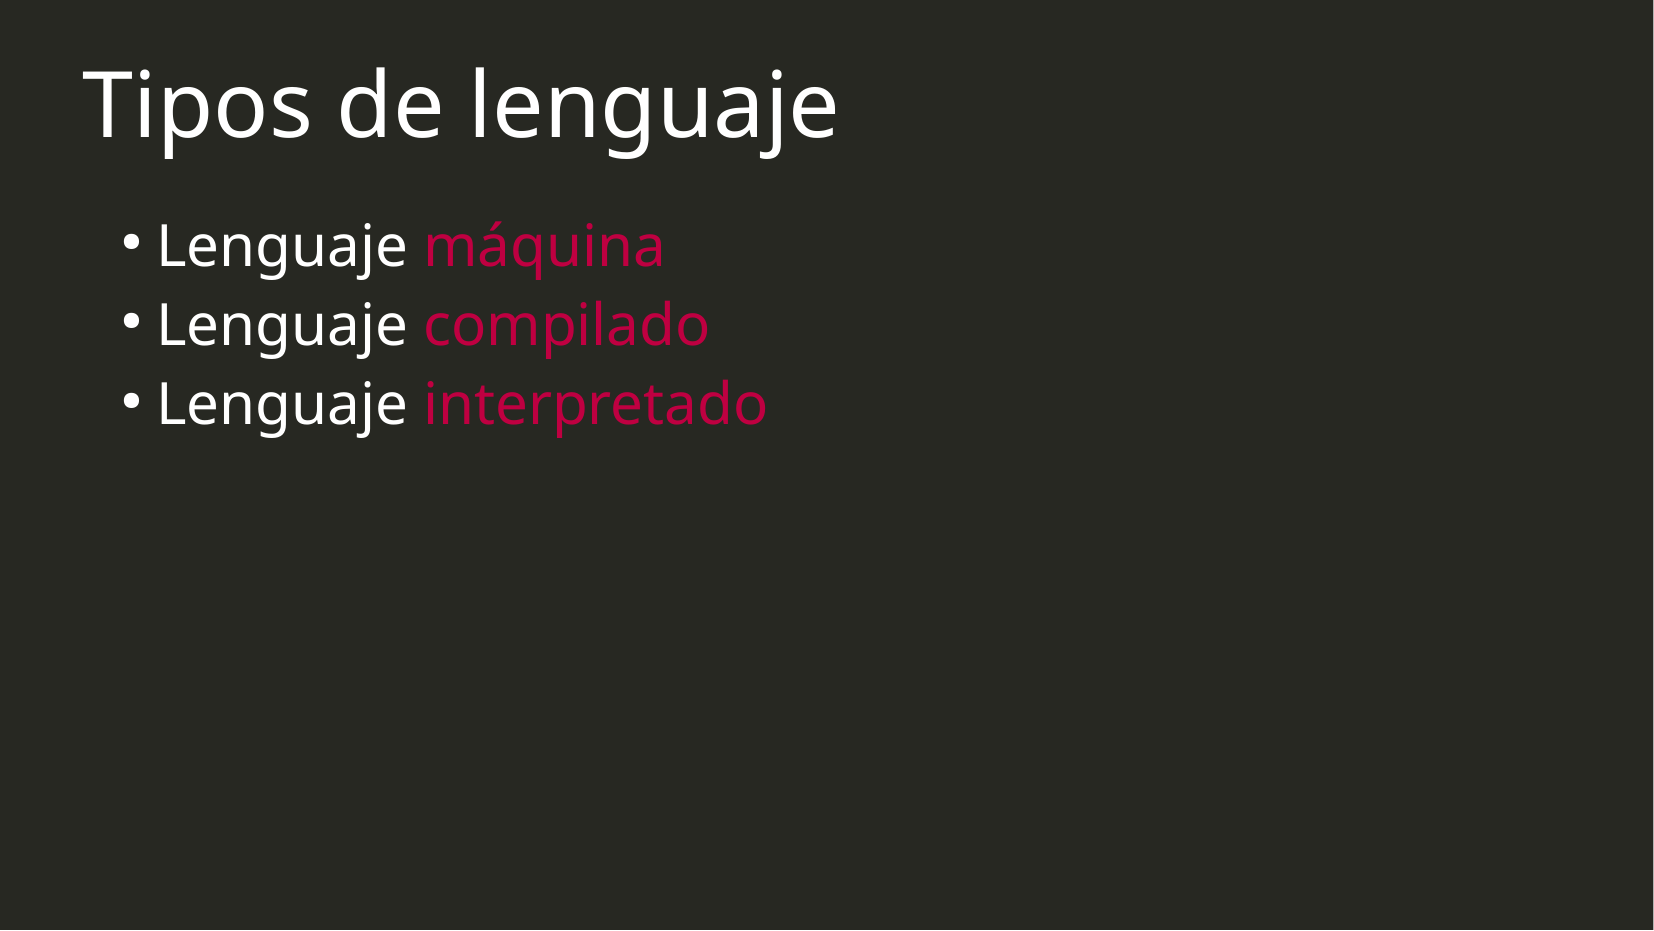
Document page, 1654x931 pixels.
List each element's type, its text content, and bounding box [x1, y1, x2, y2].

title Tipos de lenguaje [82, 47, 1560, 158]
text_box Lenguaje máquina Lenguaje compilado Lenguaje interpretado [106, 196, 1501, 508]
